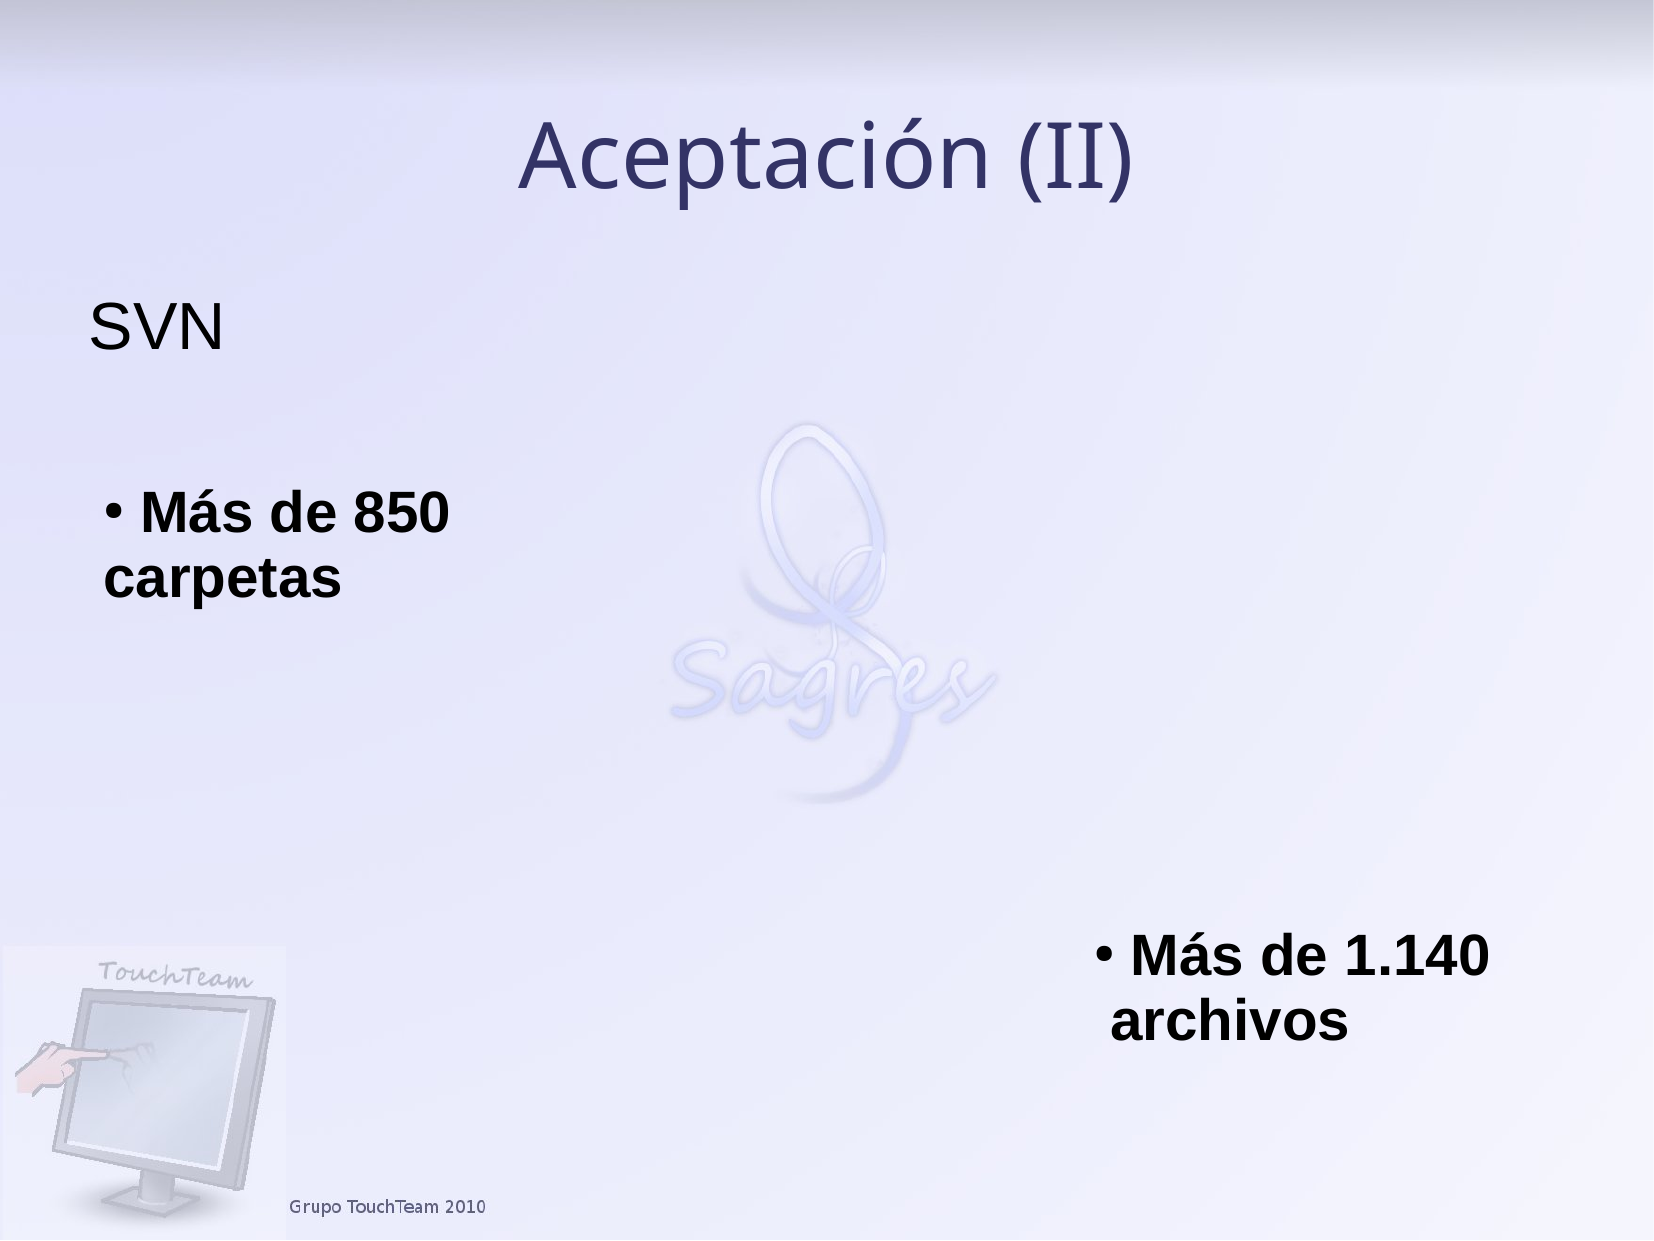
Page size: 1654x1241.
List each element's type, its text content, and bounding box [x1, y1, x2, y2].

list SVN [88, 288, 620, 384]
text_box Más de 1.140 archivos [1079, 915, 1506, 1063]
picture [0, 0, 1654, 1241]
text_box Más de 850 carpetas [88, 472, 591, 687]
title Aceptación (II) [82, 56, 1571, 250]
